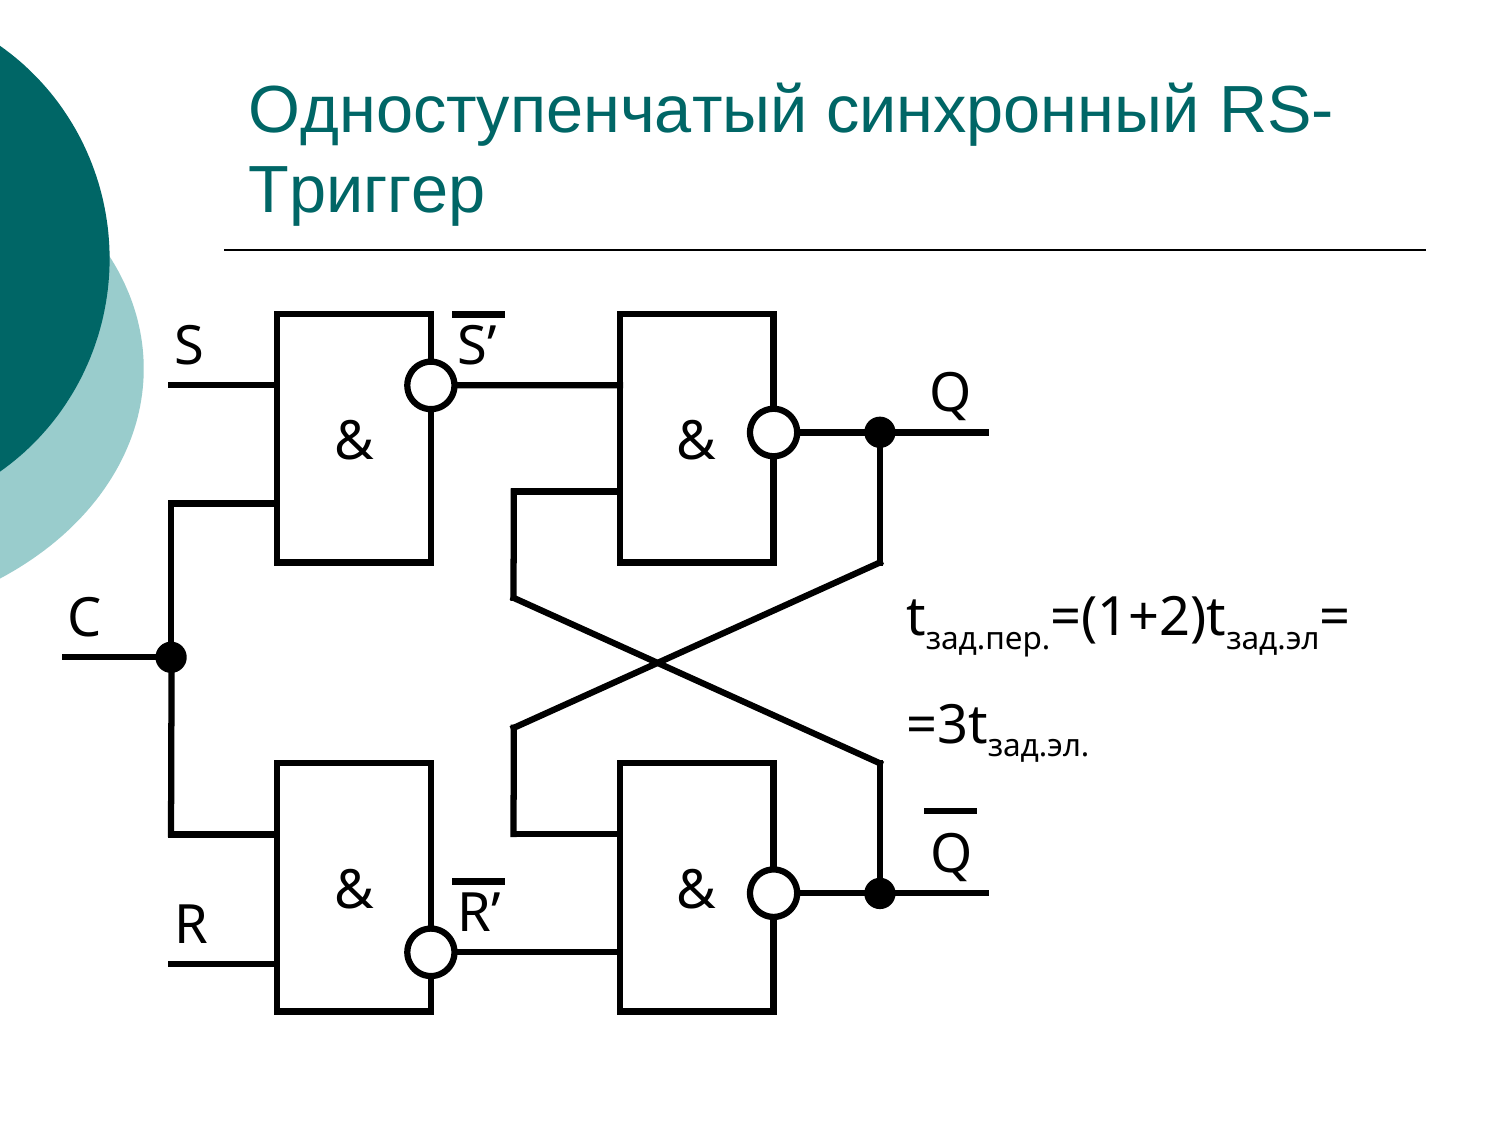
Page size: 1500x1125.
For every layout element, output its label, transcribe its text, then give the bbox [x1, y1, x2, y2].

text_box & [620, 314, 774, 563]
text_box & [277, 763, 431, 1012]
text_box [407, 361, 455, 410]
text_box & [620, 763, 774, 1012]
text_box tзад.пер.=(1+2)tзад.эл= =3tзад.эл. [891, 573, 1500, 771]
text_box Q [915, 349, 998, 431]
text_box R’ [442, 869, 550, 951]
text_box R [159, 881, 266, 963]
title Одноступенчатый синхронный RS-Триггер [233, 58, 1416, 228]
text_box Q [915, 810, 987, 891]
text_box [750, 869, 798, 917]
text_box С [53, 574, 160, 655]
text_box [750, 408, 798, 457]
text_box [407, 928, 455, 977]
text_box & [277, 314, 431, 563]
text_box S’ [442, 302, 550, 383]
text_box S [159, 302, 266, 383]
